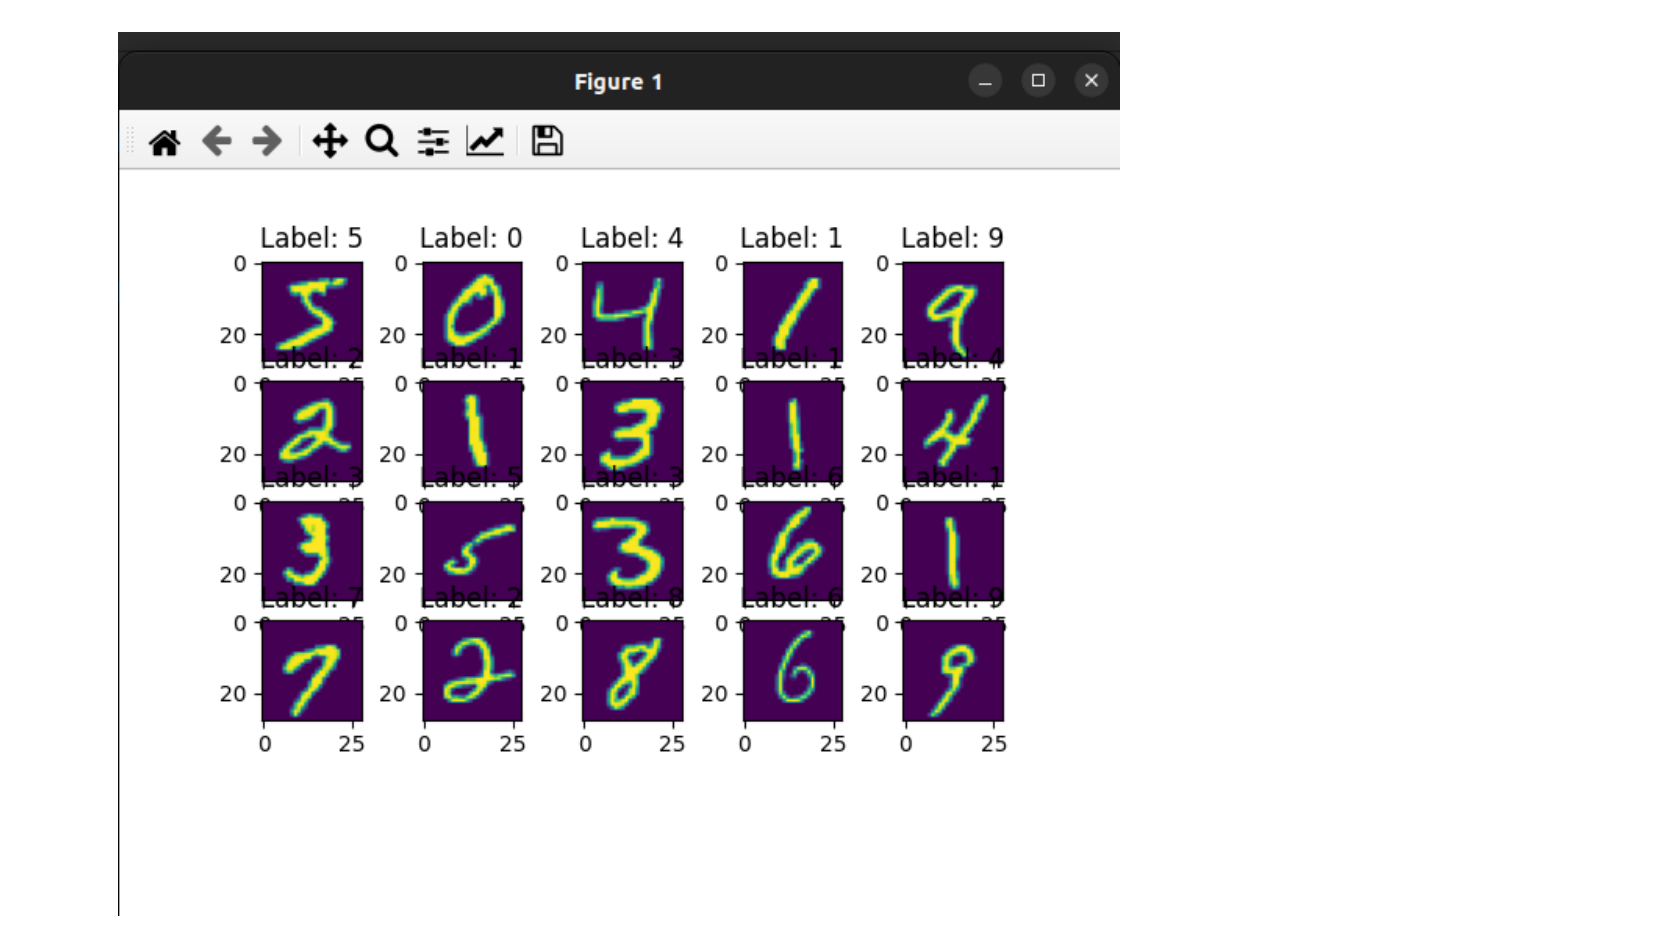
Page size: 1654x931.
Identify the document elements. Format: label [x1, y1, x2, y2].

picture [118, 32, 1120, 916]
